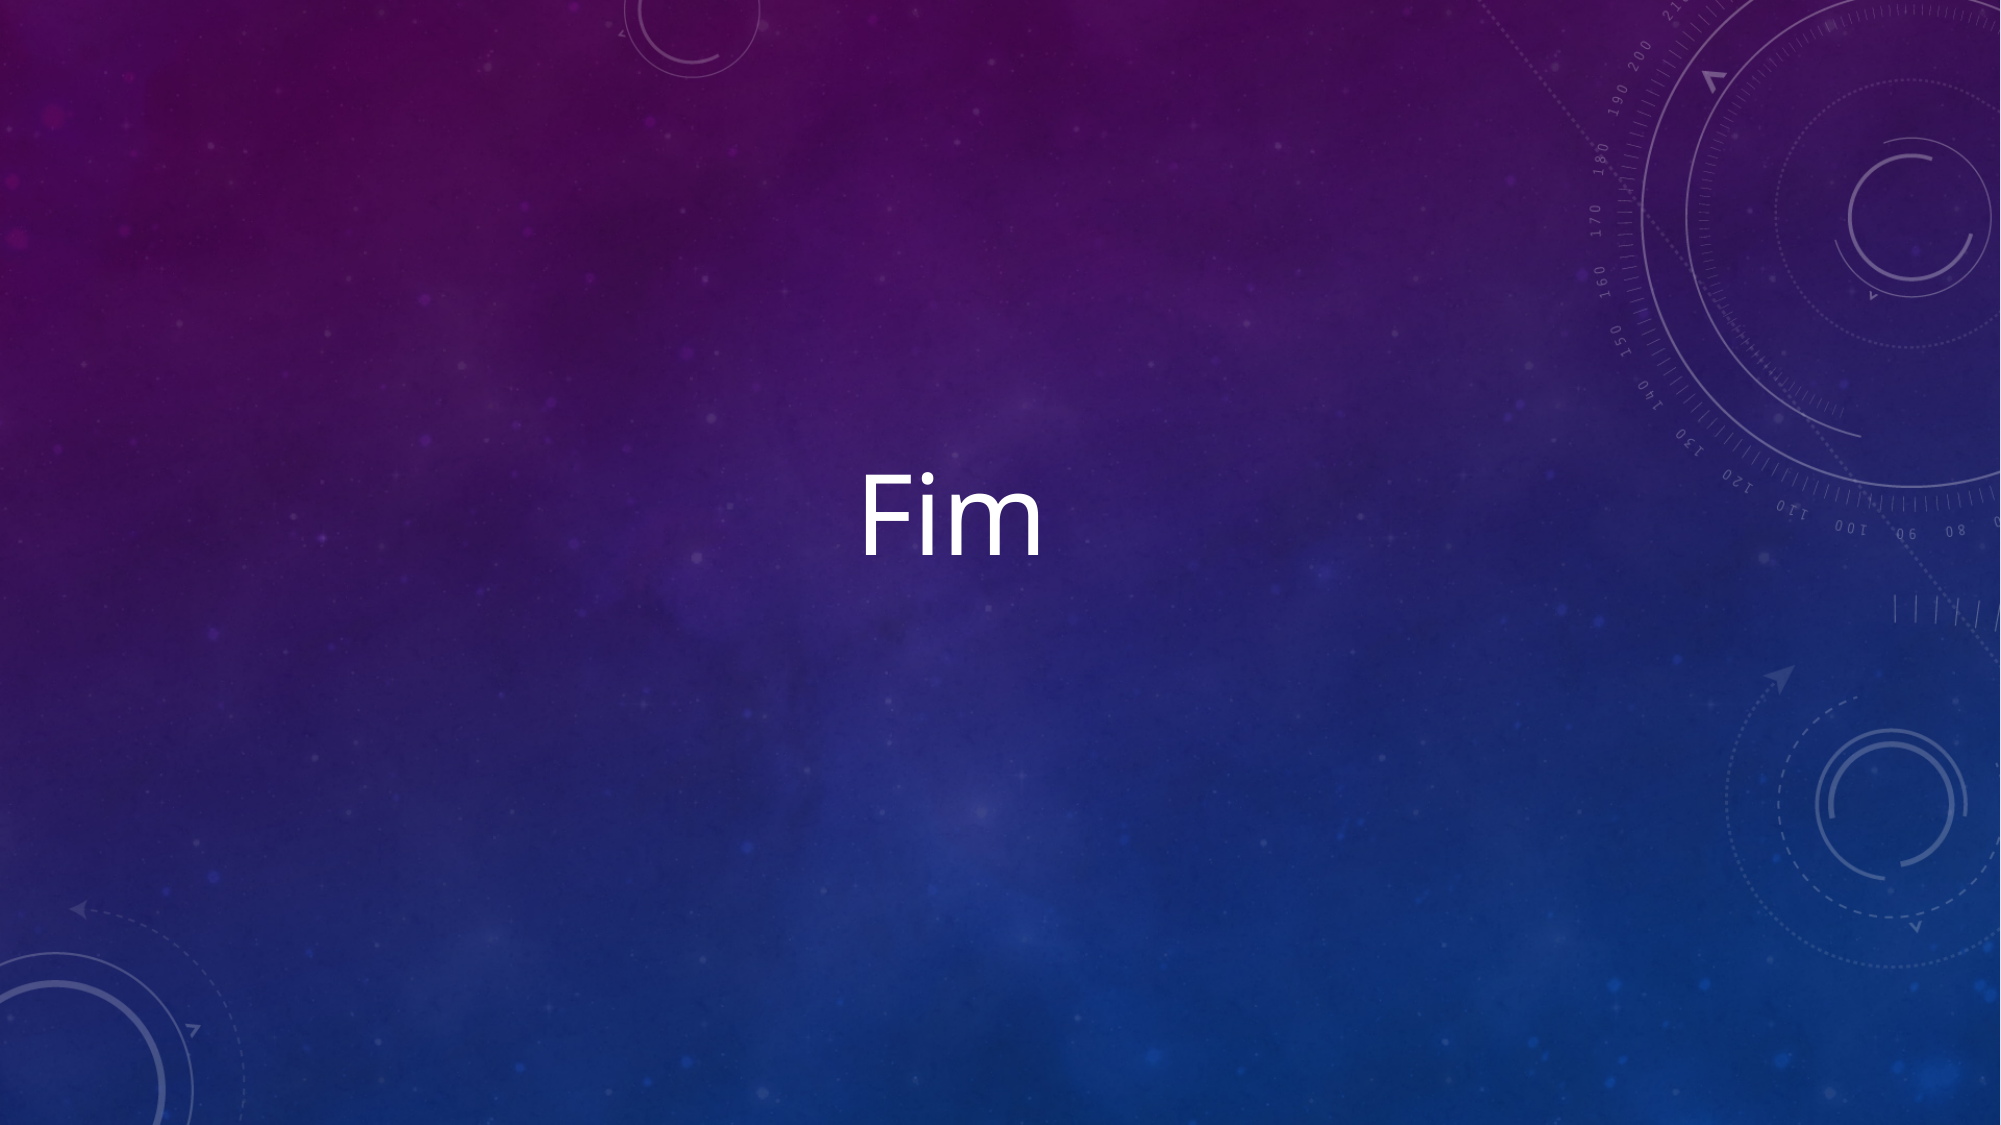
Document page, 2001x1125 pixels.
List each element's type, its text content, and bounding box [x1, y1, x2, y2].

picture [0, 0, 2001, 1125]
title Fim [840, 391, 2001, 631]
